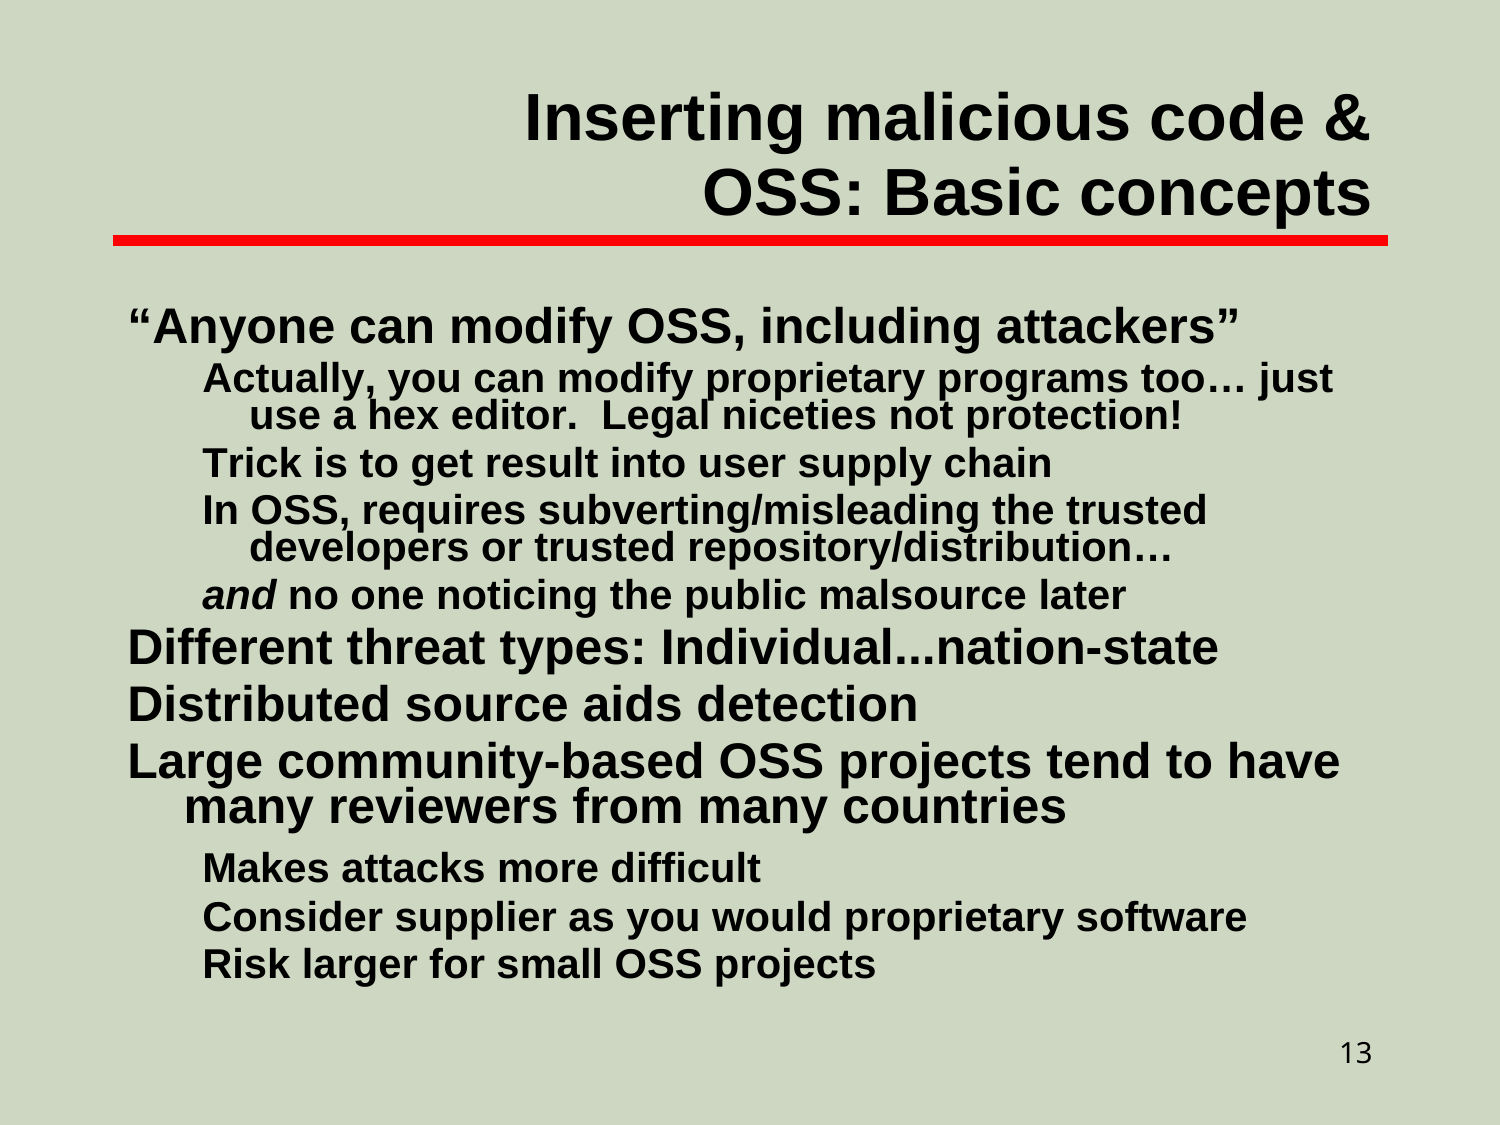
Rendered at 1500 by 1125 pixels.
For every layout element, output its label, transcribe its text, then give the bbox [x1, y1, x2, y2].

title Inserting malicious code & OSS: Basic concepts [337, 72, 1388, 238]
list “Anyone can modify OSS, including attackers” Actually, you can modify proprietary programs too… just use a hex editor. Legal niceties not protection! Trick is to get result into user supply chain In OSS, requires subverting/misleading the trusted developers or trusted repository/distribution… and no one noticing the public malsource later Different threat types: Individual...nation-state Distributed source aids detection Large community-based OSS projects tend to have many reviewers from many countries Makes attacks more difficult Consider supplier as you would proprietary software Risk larger for small OSS projects [112, 299, 1388, 1038]
